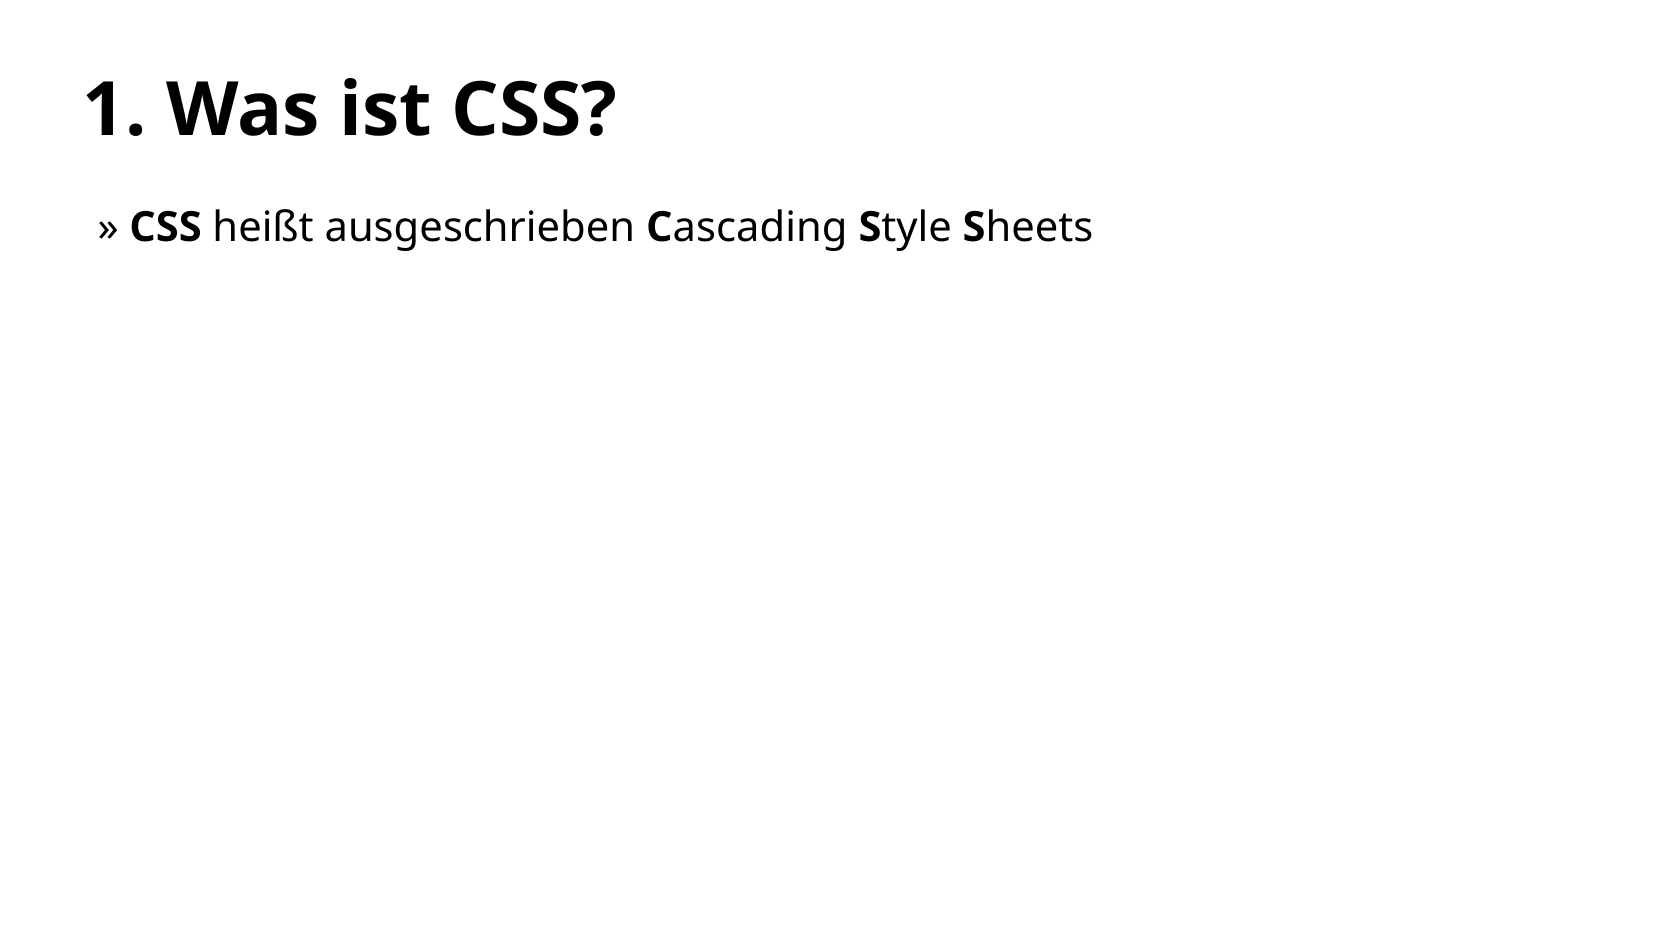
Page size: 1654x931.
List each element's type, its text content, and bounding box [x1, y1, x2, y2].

title 1. Was ist CSS? [82, 59, 1571, 154]
text_box » CSS heißt ausgeschrieben Cascading Style Sheets [82, 188, 1536, 257]
